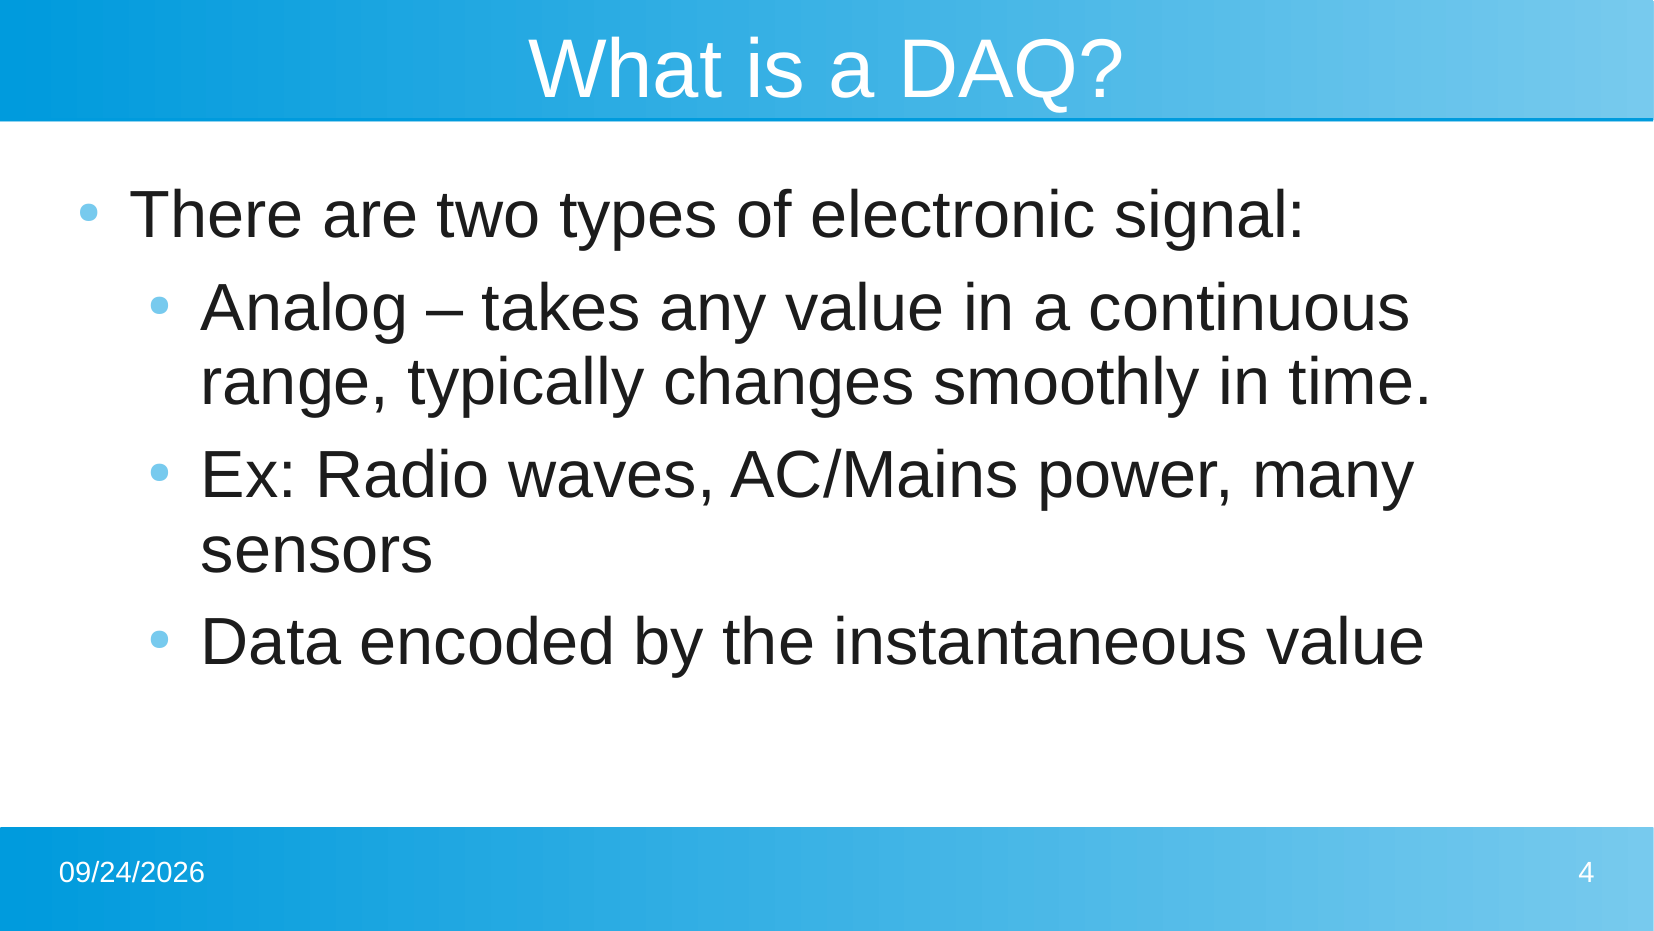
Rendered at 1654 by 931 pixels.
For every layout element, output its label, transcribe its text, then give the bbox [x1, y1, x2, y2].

title What is a DAQ? [59, 22, 1595, 116]
list There are two types of electronic signal: Analog – takes any value in a continuous range, typically changes smoothly in time. Ex: Radio waves, AC/Mains power, many sensors Data encoded by the instantaneous value [59, 177, 1595, 768]
